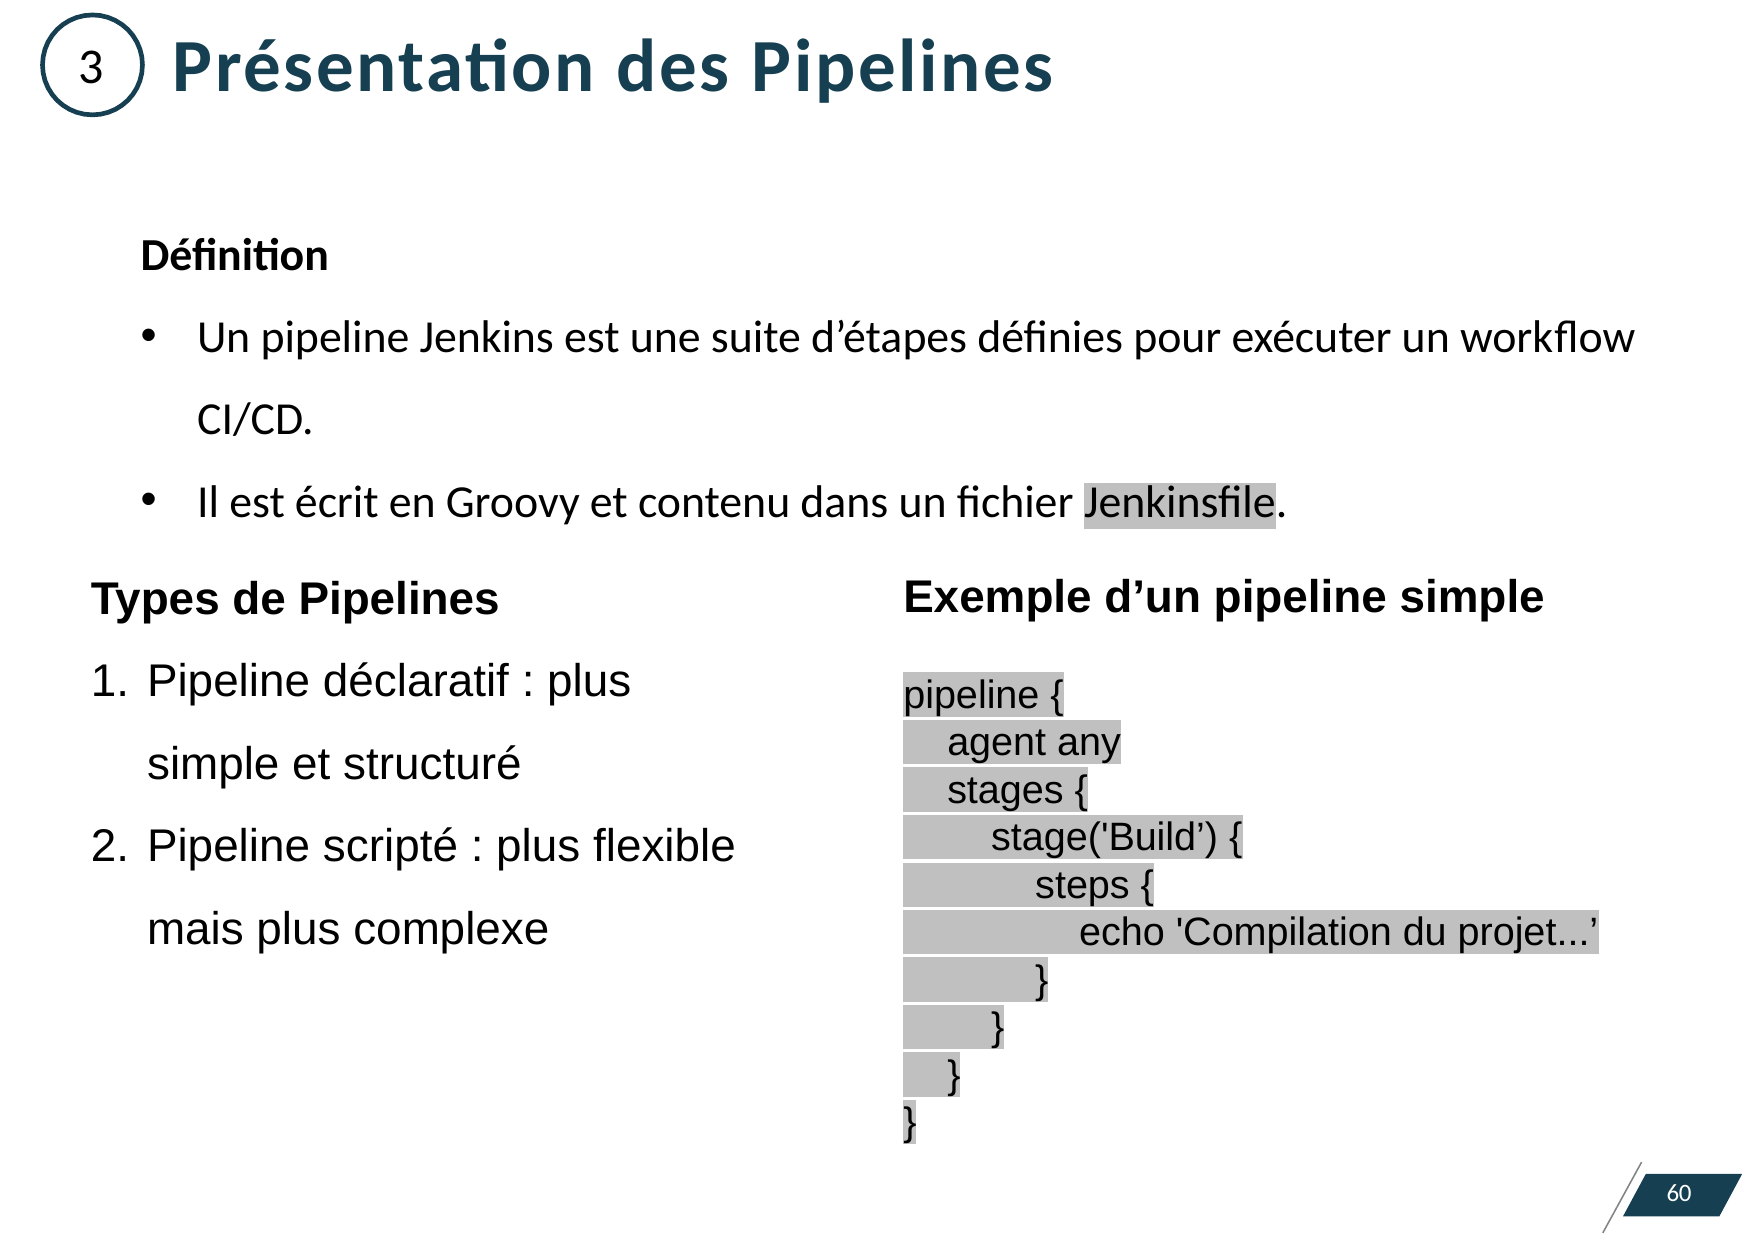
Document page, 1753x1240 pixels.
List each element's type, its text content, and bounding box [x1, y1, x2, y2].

text_box Exemple d’un pipeline simple pipeline { agent any stages { stage('Build’) { steps { echo 'Compilation du projet...’ } } } } [888, 559, 1651, 1152]
title Présentation des Pipelines [172, 16, 1580, 107]
text_box 60 [1638, 1169, 1707, 1215]
text_box 3 [76, 31, 108, 94]
text_box Définition Un pipeline Jenkins est une suite d’étapes définies pour exécuter un workflow CI/CD. Il est écrit en Groovy et contenu dans un fichier Jenkinsfile. [125, 189, 1707, 672]
text_box Types de Pipelines Pipeline déclaratif : plus simple et structuré Pipeline scripté : plus flexible mais plus complexe [76, 561, 789, 961]
